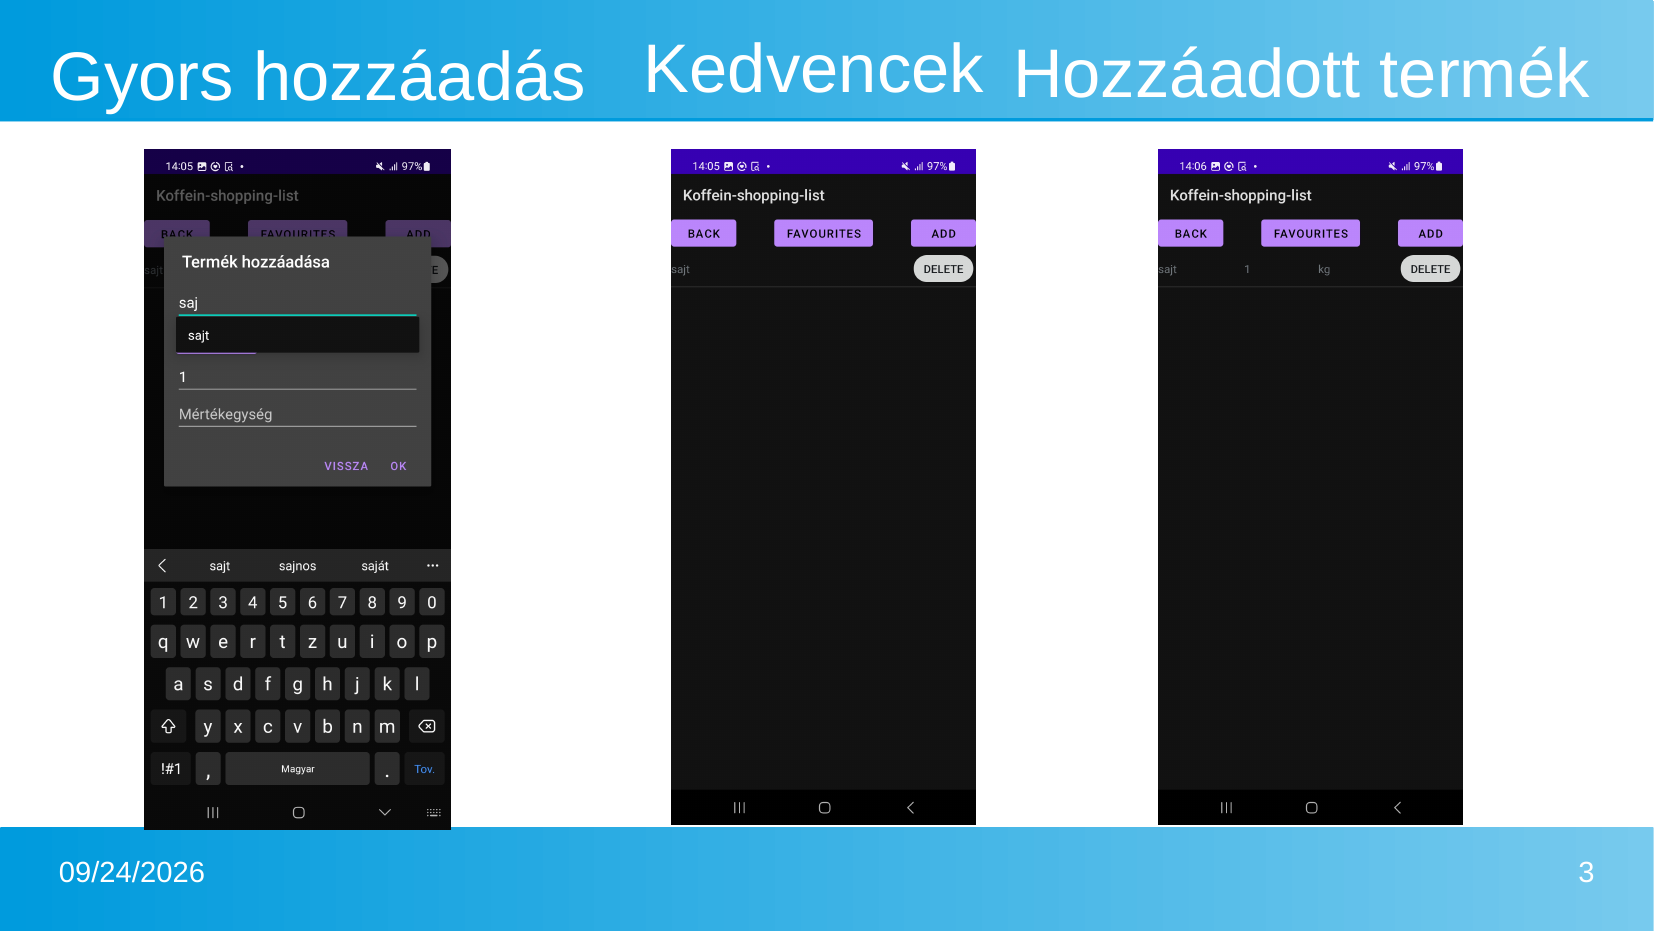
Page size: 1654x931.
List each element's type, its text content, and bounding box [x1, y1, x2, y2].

picture [671, 149, 976, 826]
picture [1158, 149, 1463, 826]
picture [144, 149, 451, 831]
title Gyors hozzáadás [37, 0, 601, 154]
title Hozzáadott termék [1012, 0, 1591, 151]
title Kedvencek [562, 29, 1012, 108]
